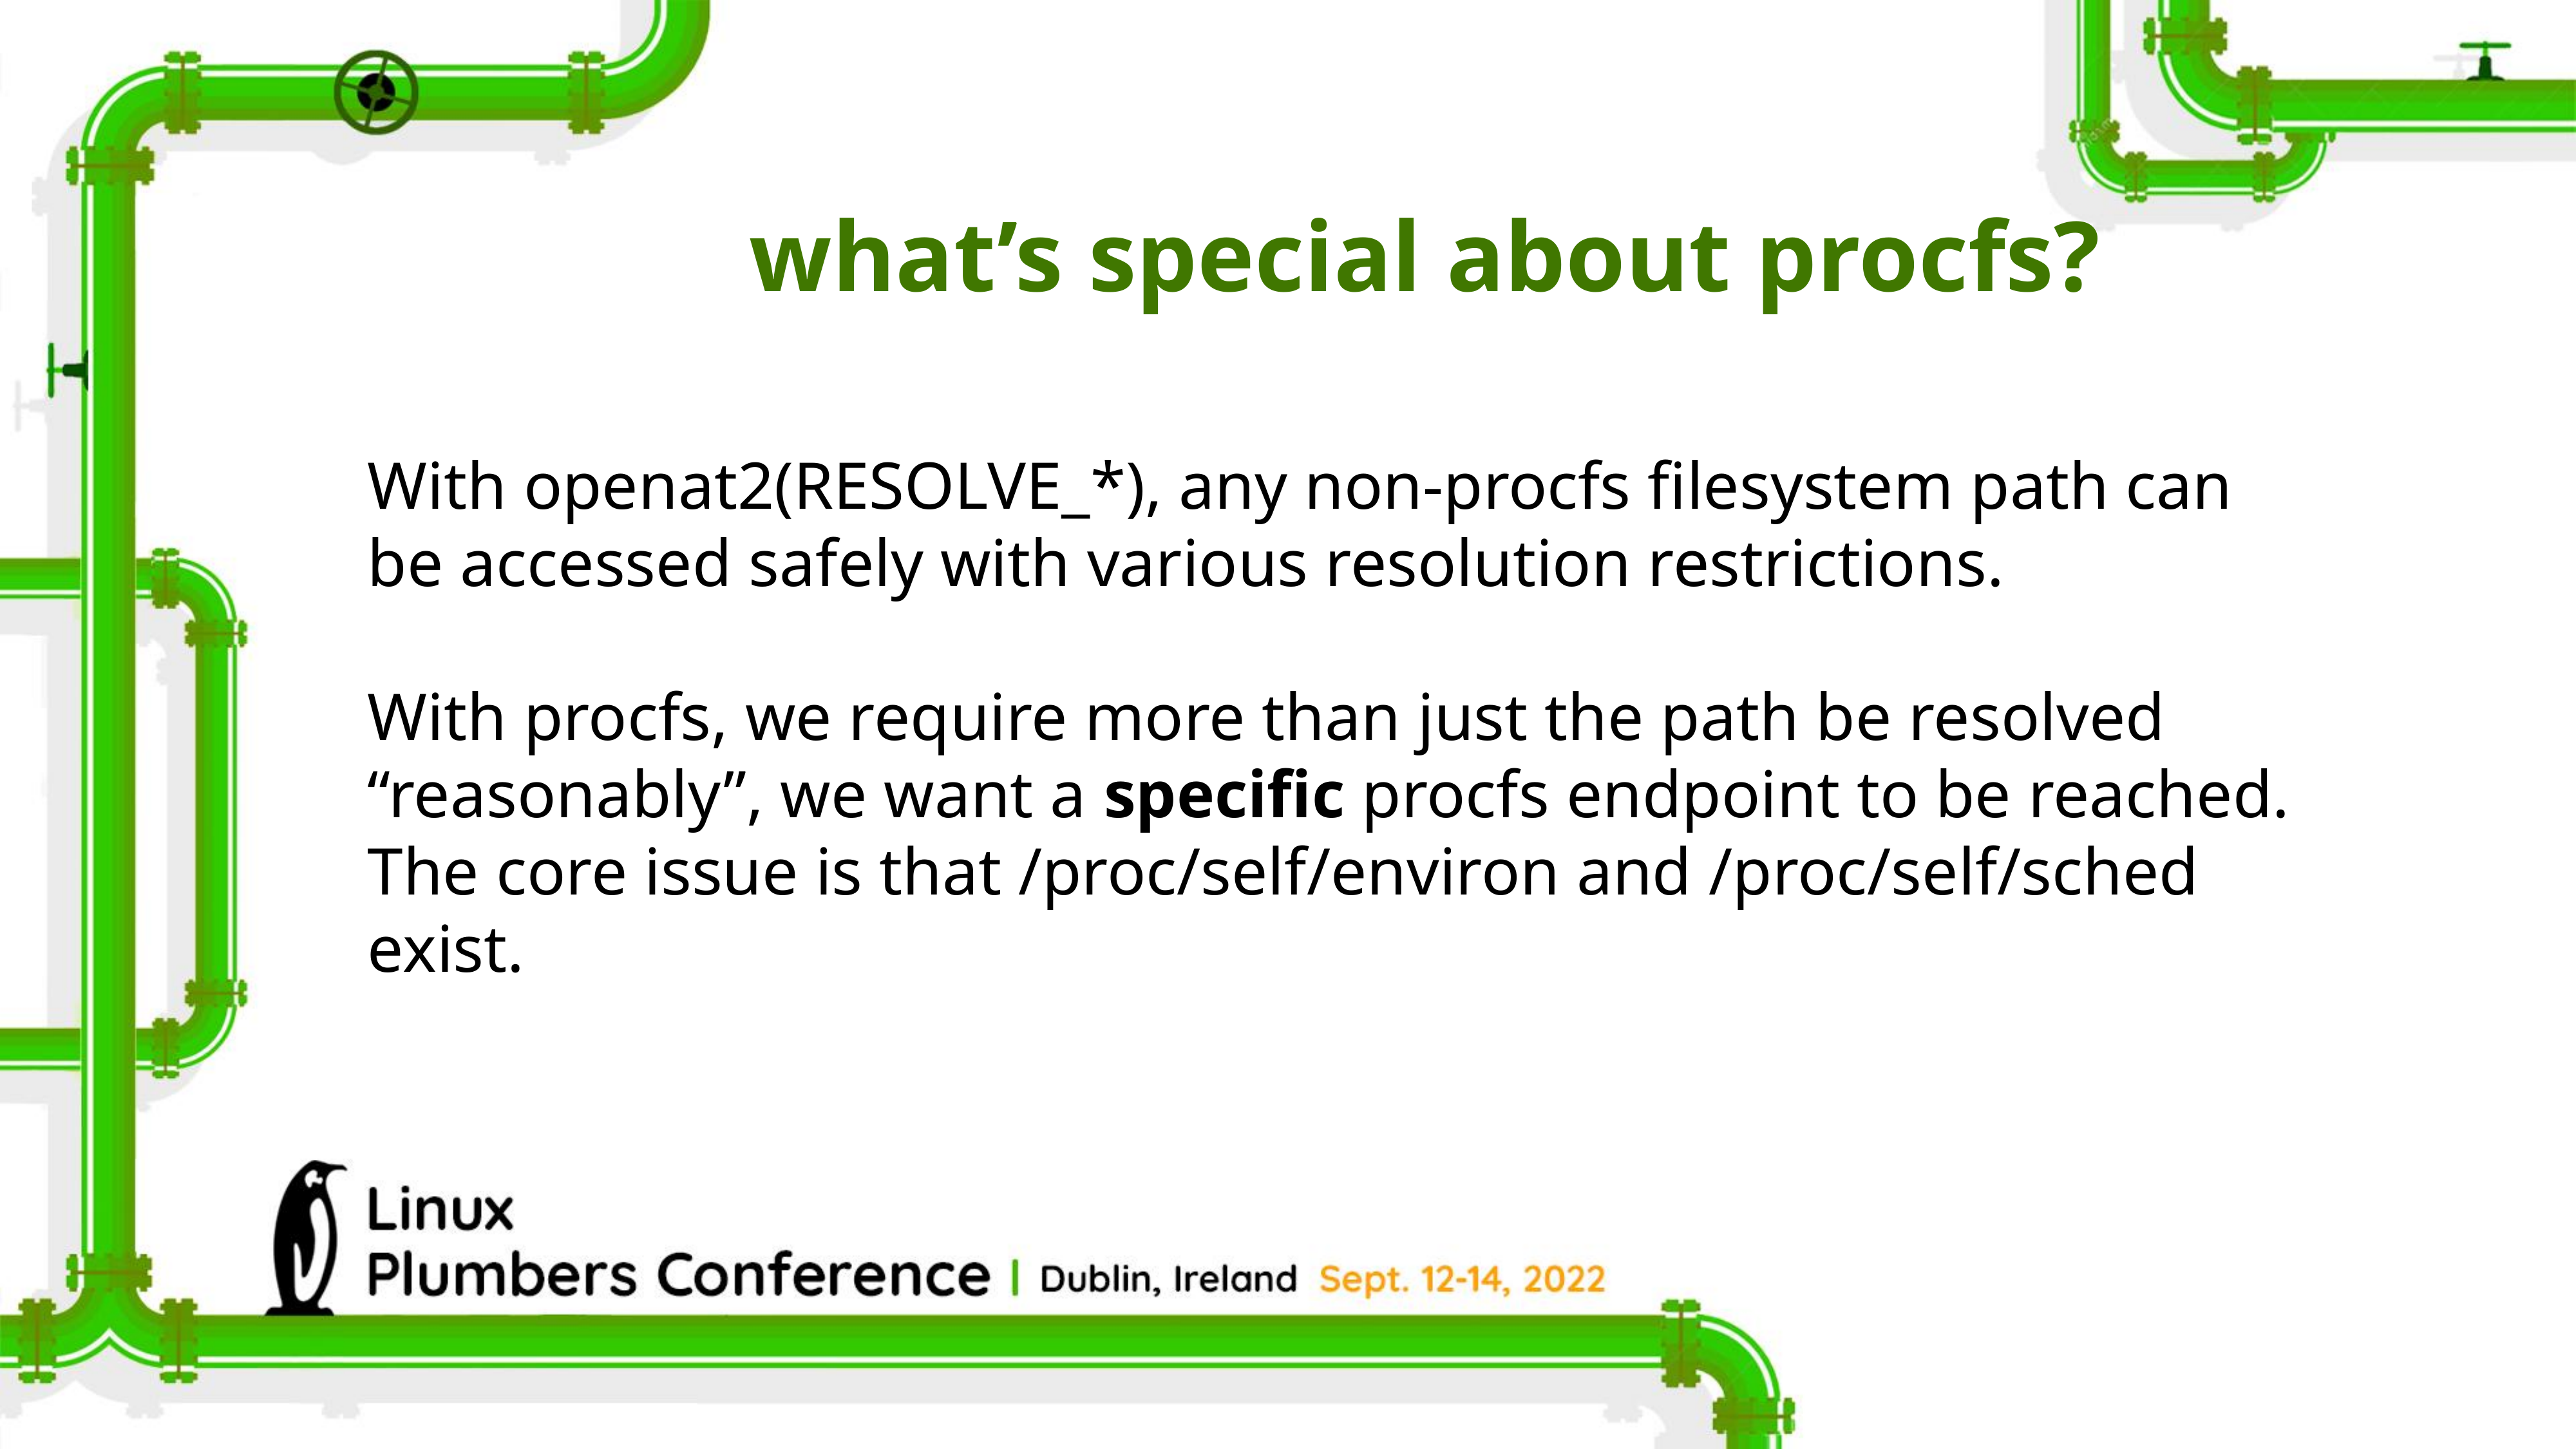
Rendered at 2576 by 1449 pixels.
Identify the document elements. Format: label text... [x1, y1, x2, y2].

picture [0, 0, 2576, 1449]
text_box what’s special about procfs? [362, 189, 2488, 464]
text_box With openat2(RESOLVE_*), any non-procfs filesystem path can be accessed safely with various resolution restrictions. With procfs, we require more than just the path be resolved “reasonably”, we want a specific procfs endpoint to be reached. The core issue is that /proc/self/environ and /proc/self/sched exist. [362, 464, 2316, 991]
